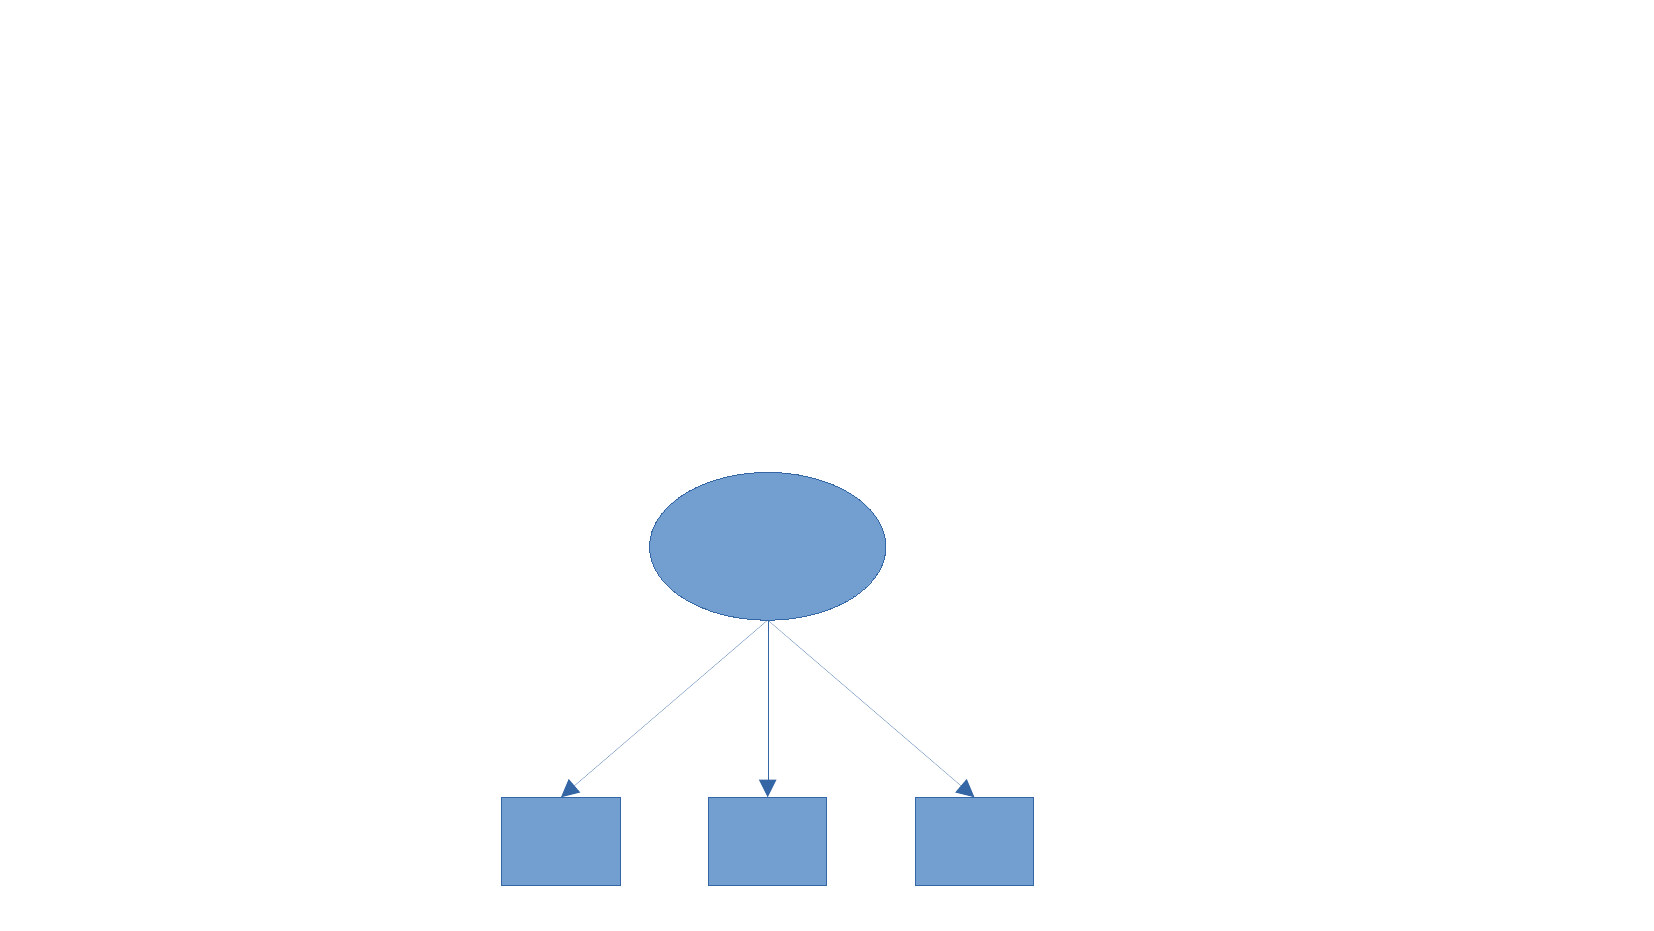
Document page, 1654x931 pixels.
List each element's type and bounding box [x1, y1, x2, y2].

text_box [915, 797, 1034, 886]
text_box [649, 472, 886, 621]
text_box [501, 797, 621, 886]
text_box [708, 797, 827, 886]
